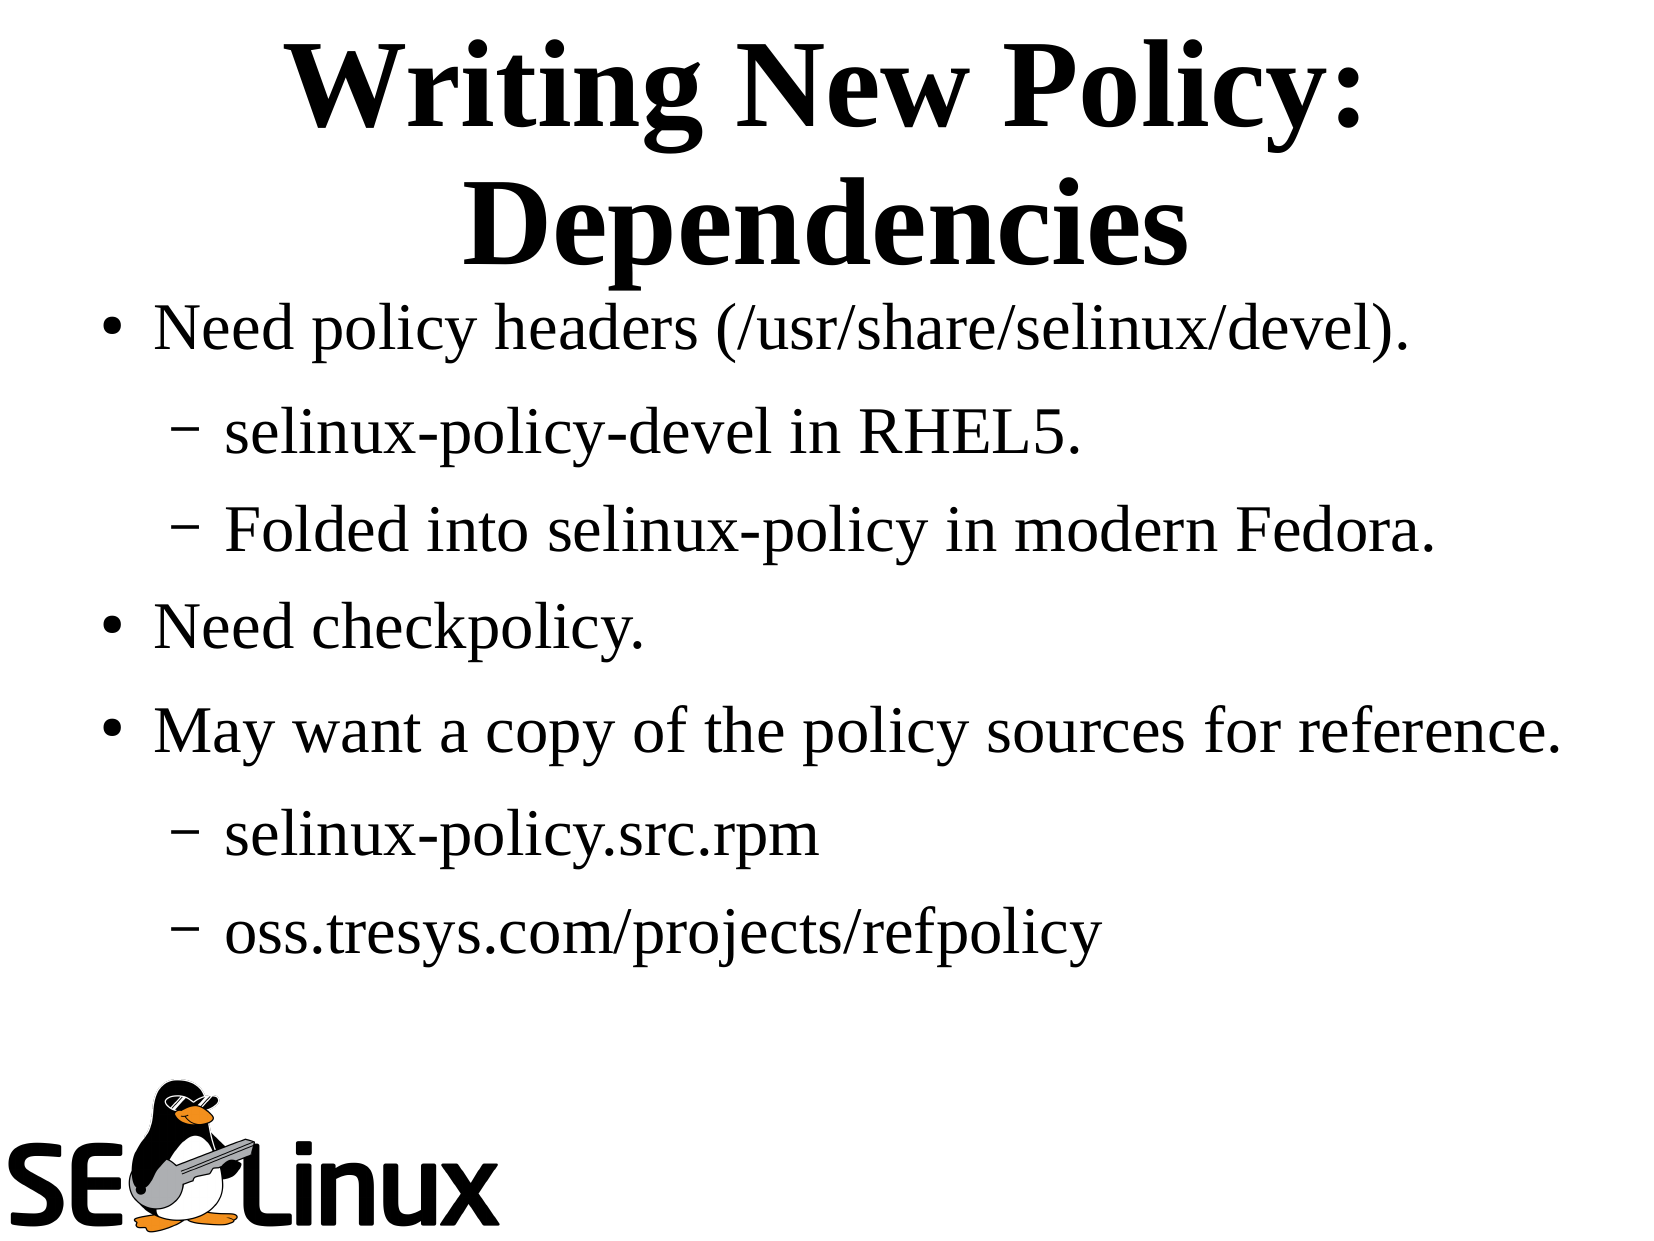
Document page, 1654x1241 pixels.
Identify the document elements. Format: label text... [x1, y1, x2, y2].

picture [0, 919, 526, 1241]
title Writing New Policy: Dependencies [82, 14, 1571, 290]
list Need policy headers (/usr/share/selinux/devel). selinux-policy-devel in RHEL5. Folded into selinux-policy in modern Fedora. Need checkpolicy. May want a copy of the policy sources for reference. selinux-policy.src.rpm oss.tresys.com/projects/refpolicy [82, 290, 1571, 1010]
